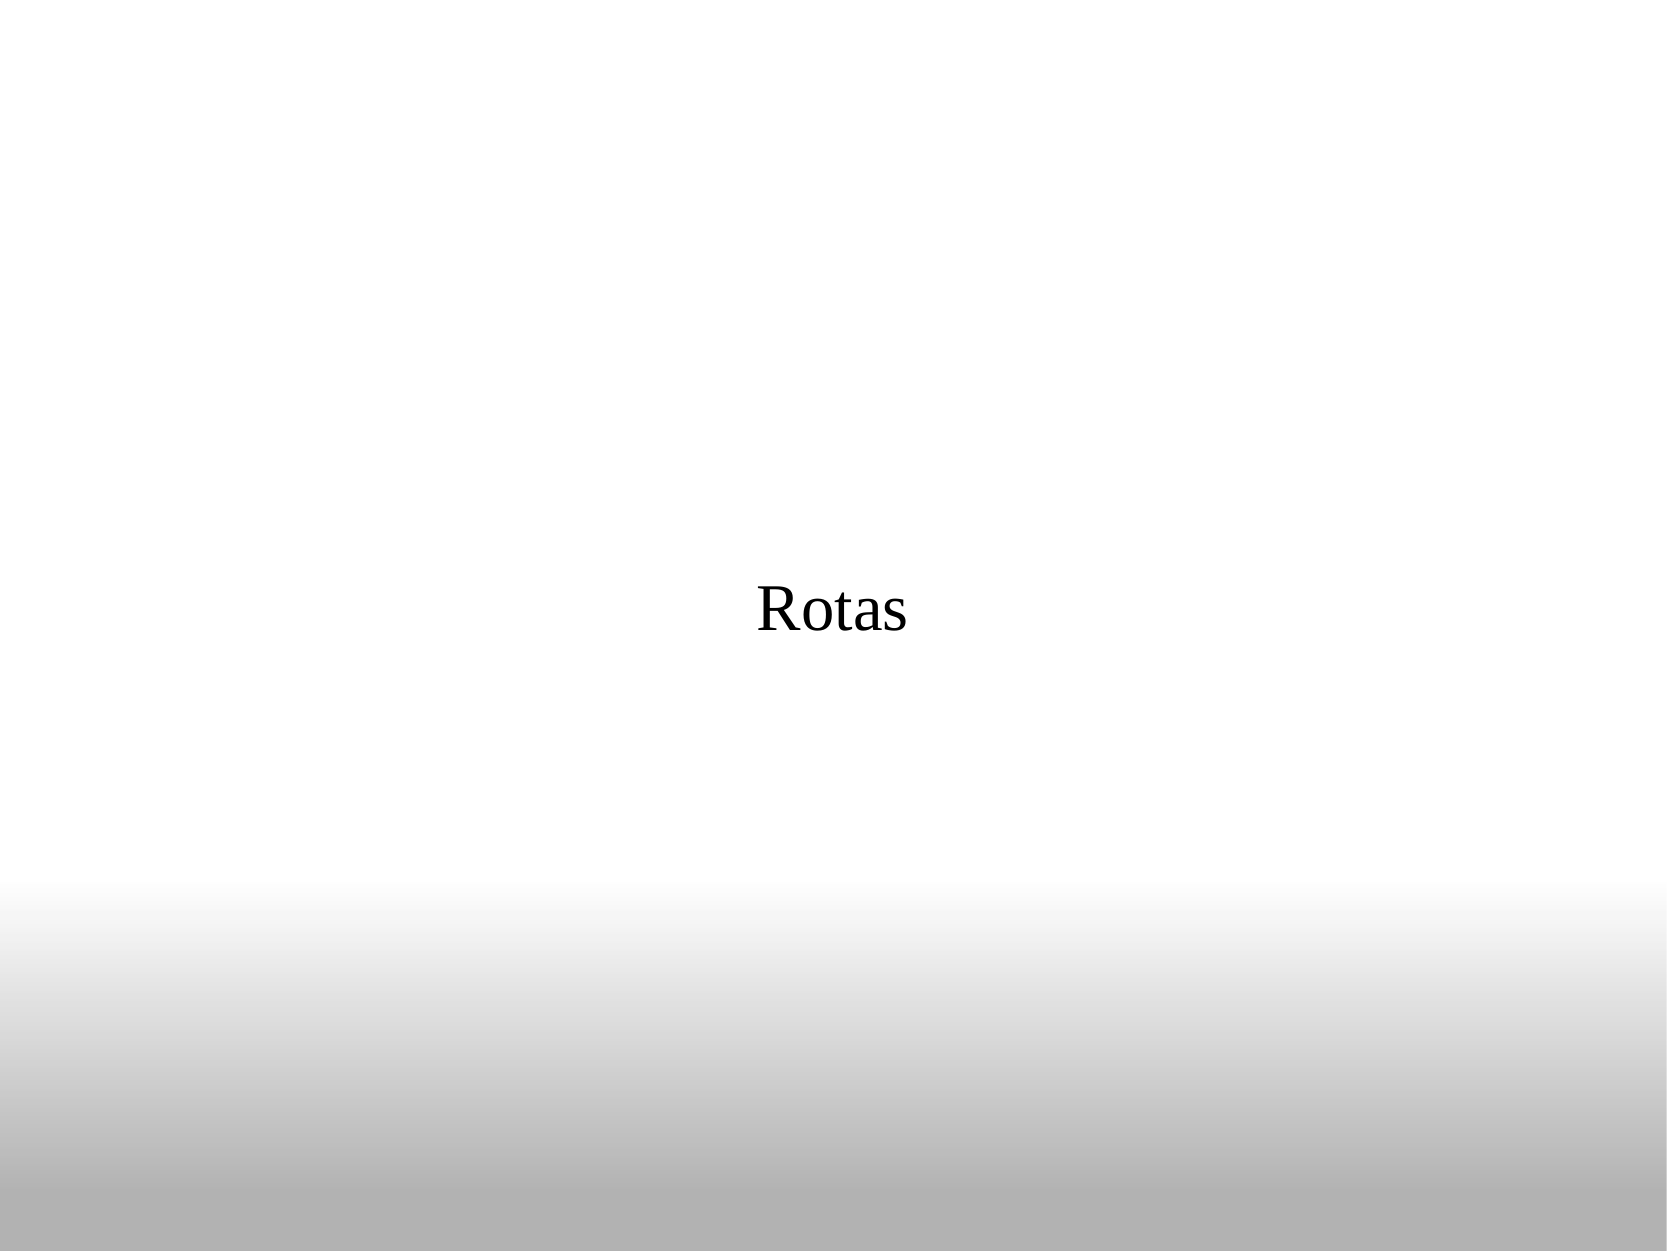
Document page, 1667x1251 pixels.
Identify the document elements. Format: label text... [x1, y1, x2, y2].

picture [0, 0, 1667, 1251]
subtitle Rotas [125, 104, 1542, 1104]
